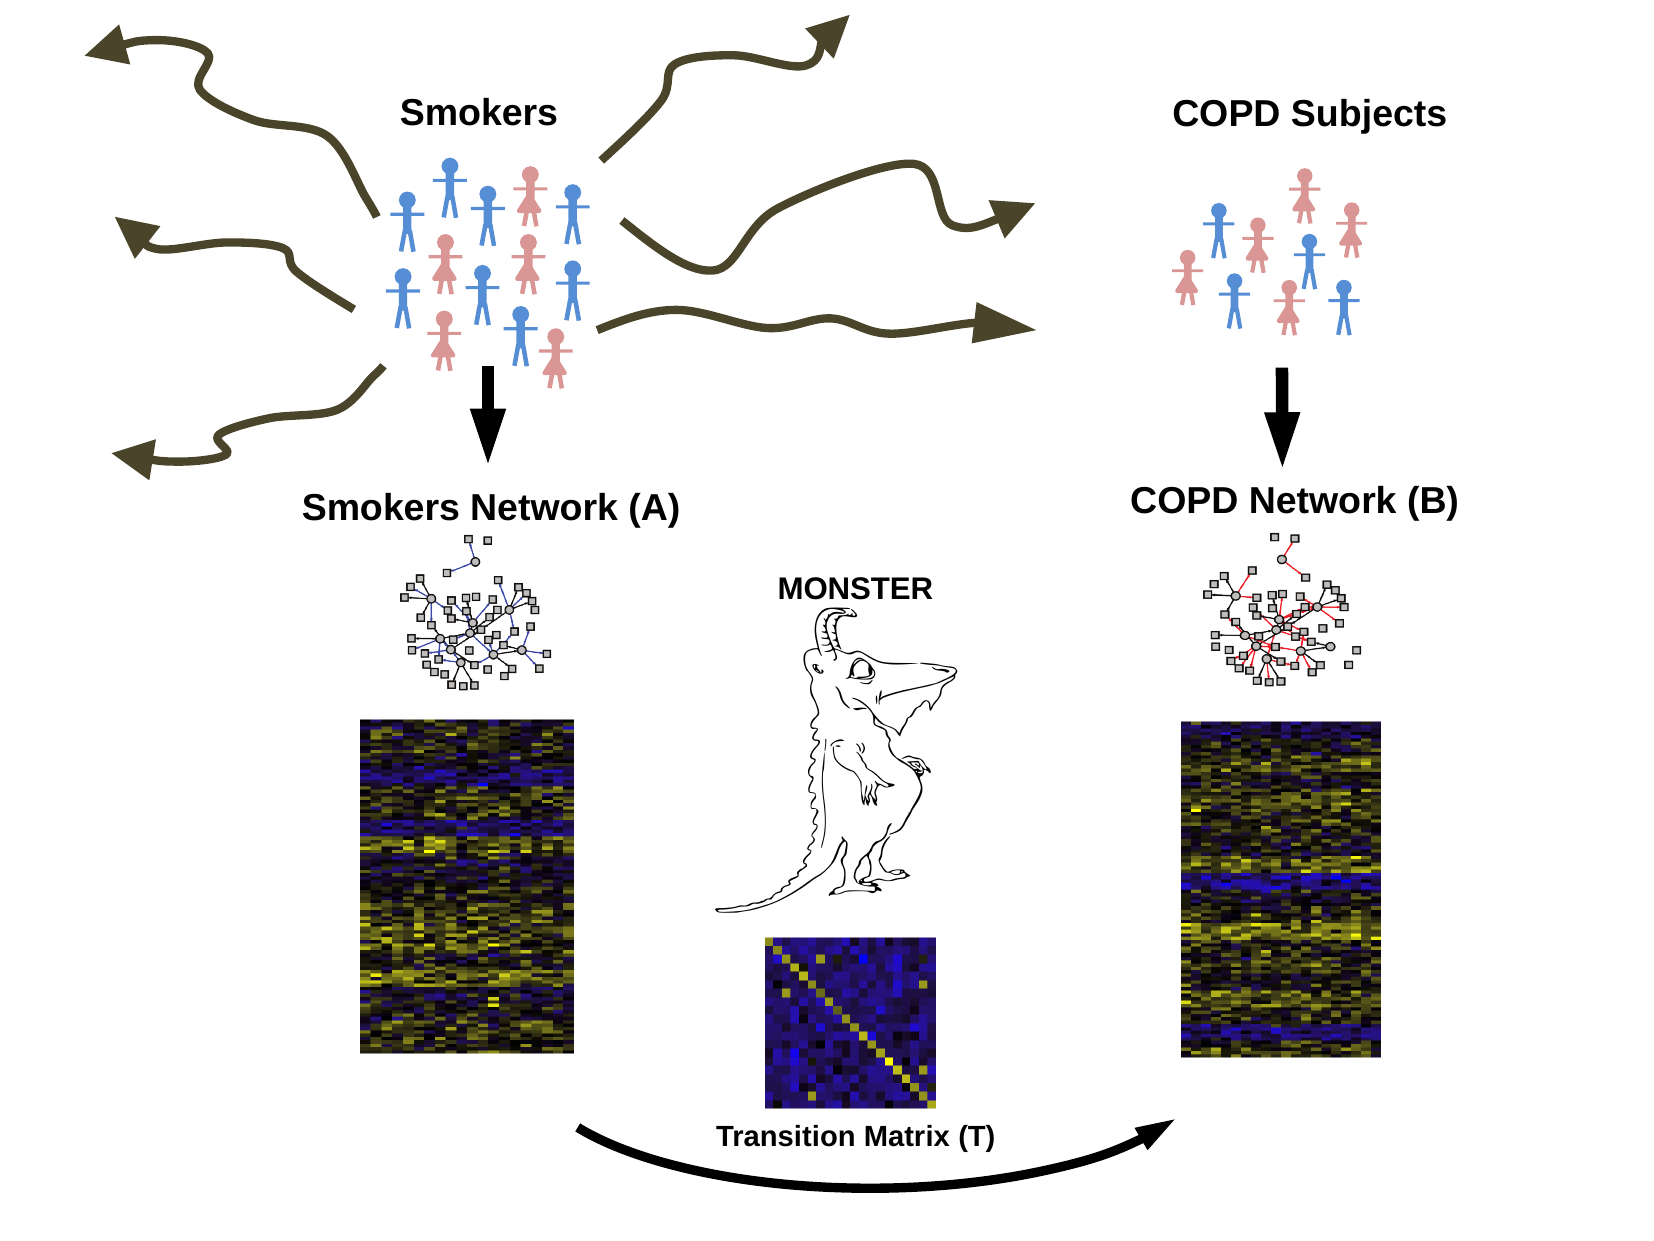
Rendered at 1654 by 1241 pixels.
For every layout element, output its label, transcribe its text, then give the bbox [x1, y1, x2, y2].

picture [344, 700, 588, 1074]
text_box [538, 328, 573, 389]
text_box [1242, 217, 1274, 274]
text_box COPD Subjects [1157, 84, 1463, 142]
picture [708, 604, 962, 919]
text_box [428, 234, 463, 295]
picture [1166, 702, 1394, 1078]
picture [752, 926, 947, 1112]
text_box [390, 191, 425, 253]
text_box [1336, 202, 1368, 259]
text_box [1172, 249, 1204, 306]
text_box [386, 268, 421, 329]
text_box [427, 310, 462, 372]
text_box Smokers [385, 83, 576, 141]
text_box Transition Matrix (T) [701, 1112, 1011, 1160]
text_box [511, 234, 546, 295]
text_box [555, 260, 590, 322]
text_box [470, 185, 505, 247]
text_box [432, 157, 467, 219]
text_box [555, 184, 590, 245]
text_box [513, 166, 548, 227]
text_box [1273, 279, 1305, 336]
text_box [465, 264, 500, 326]
text_box [1293, 233, 1326, 290]
text_box [1203, 202, 1235, 259]
text_box [503, 306, 538, 367]
picture [1202, 532, 1362, 687]
text_box MONSTER [762, 563, 984, 614]
text_box [1218, 273, 1251, 329]
text_box [1328, 279, 1360, 336]
text_box COPD Network (B) [1115, 472, 1475, 529]
picture [399, 536, 552, 691]
text_box [1289, 168, 1321, 224]
text_box Smokers Network (A) [287, 478, 696, 536]
